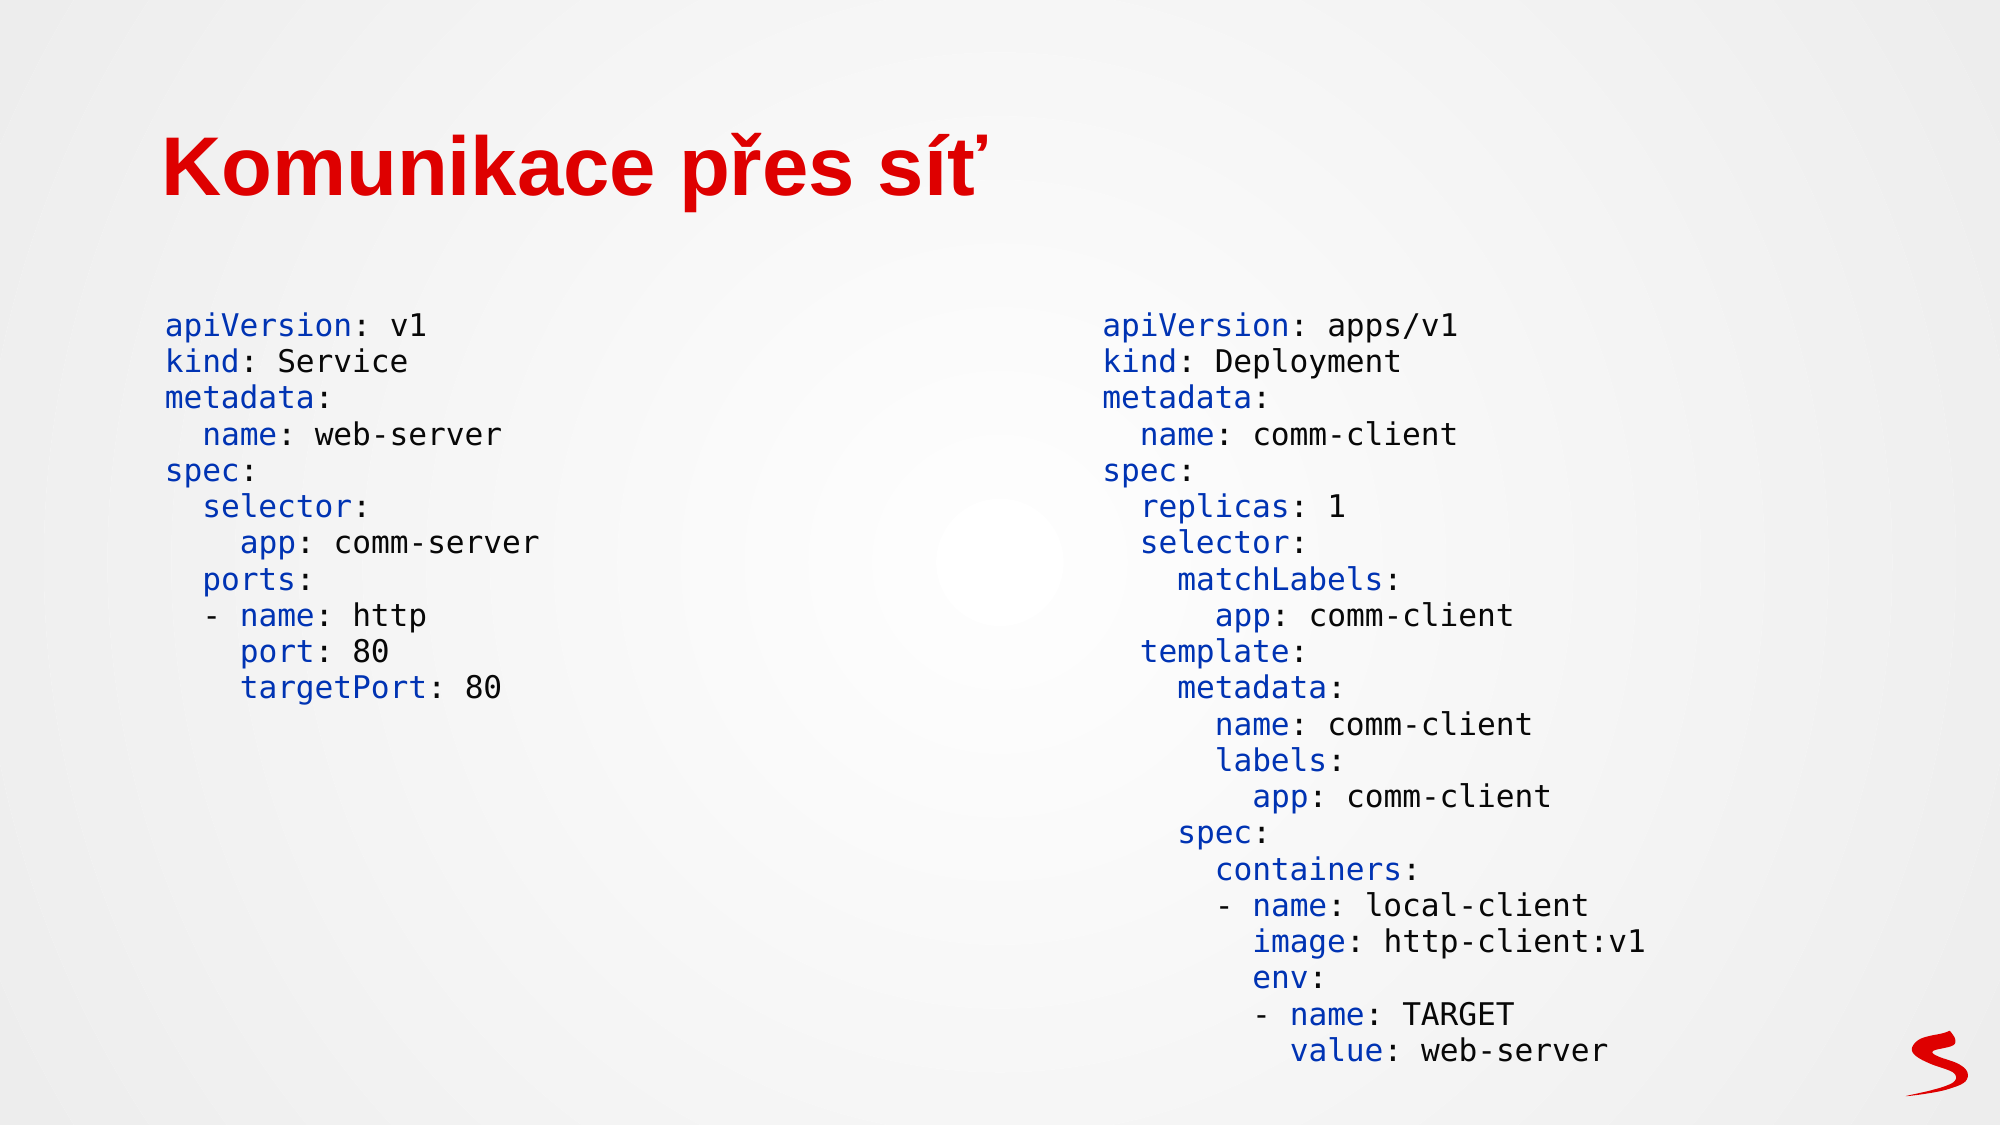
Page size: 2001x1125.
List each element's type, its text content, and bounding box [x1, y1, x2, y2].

text_box Komunikace přes síť [146, 112, 1816, 229]
text_box apiVersion: v1 kind: Service metadata: name: web-server spec: selector: app: comm-server ports: - name: http port: 80 targetPort: 80 [149, 299, 1087, 1041]
text_box apiVersion: apps/v1 kind: Deployment metadata: name: comm-client spec: replicas: 1 selector: matchLabels: app: comm-client template: metadata: name: comm-client labels: app: comm-client spec: containers: - name: local-client image: http-client:v1 env: - name: TARGET value: web-server [1087, 299, 1951, 1077]
